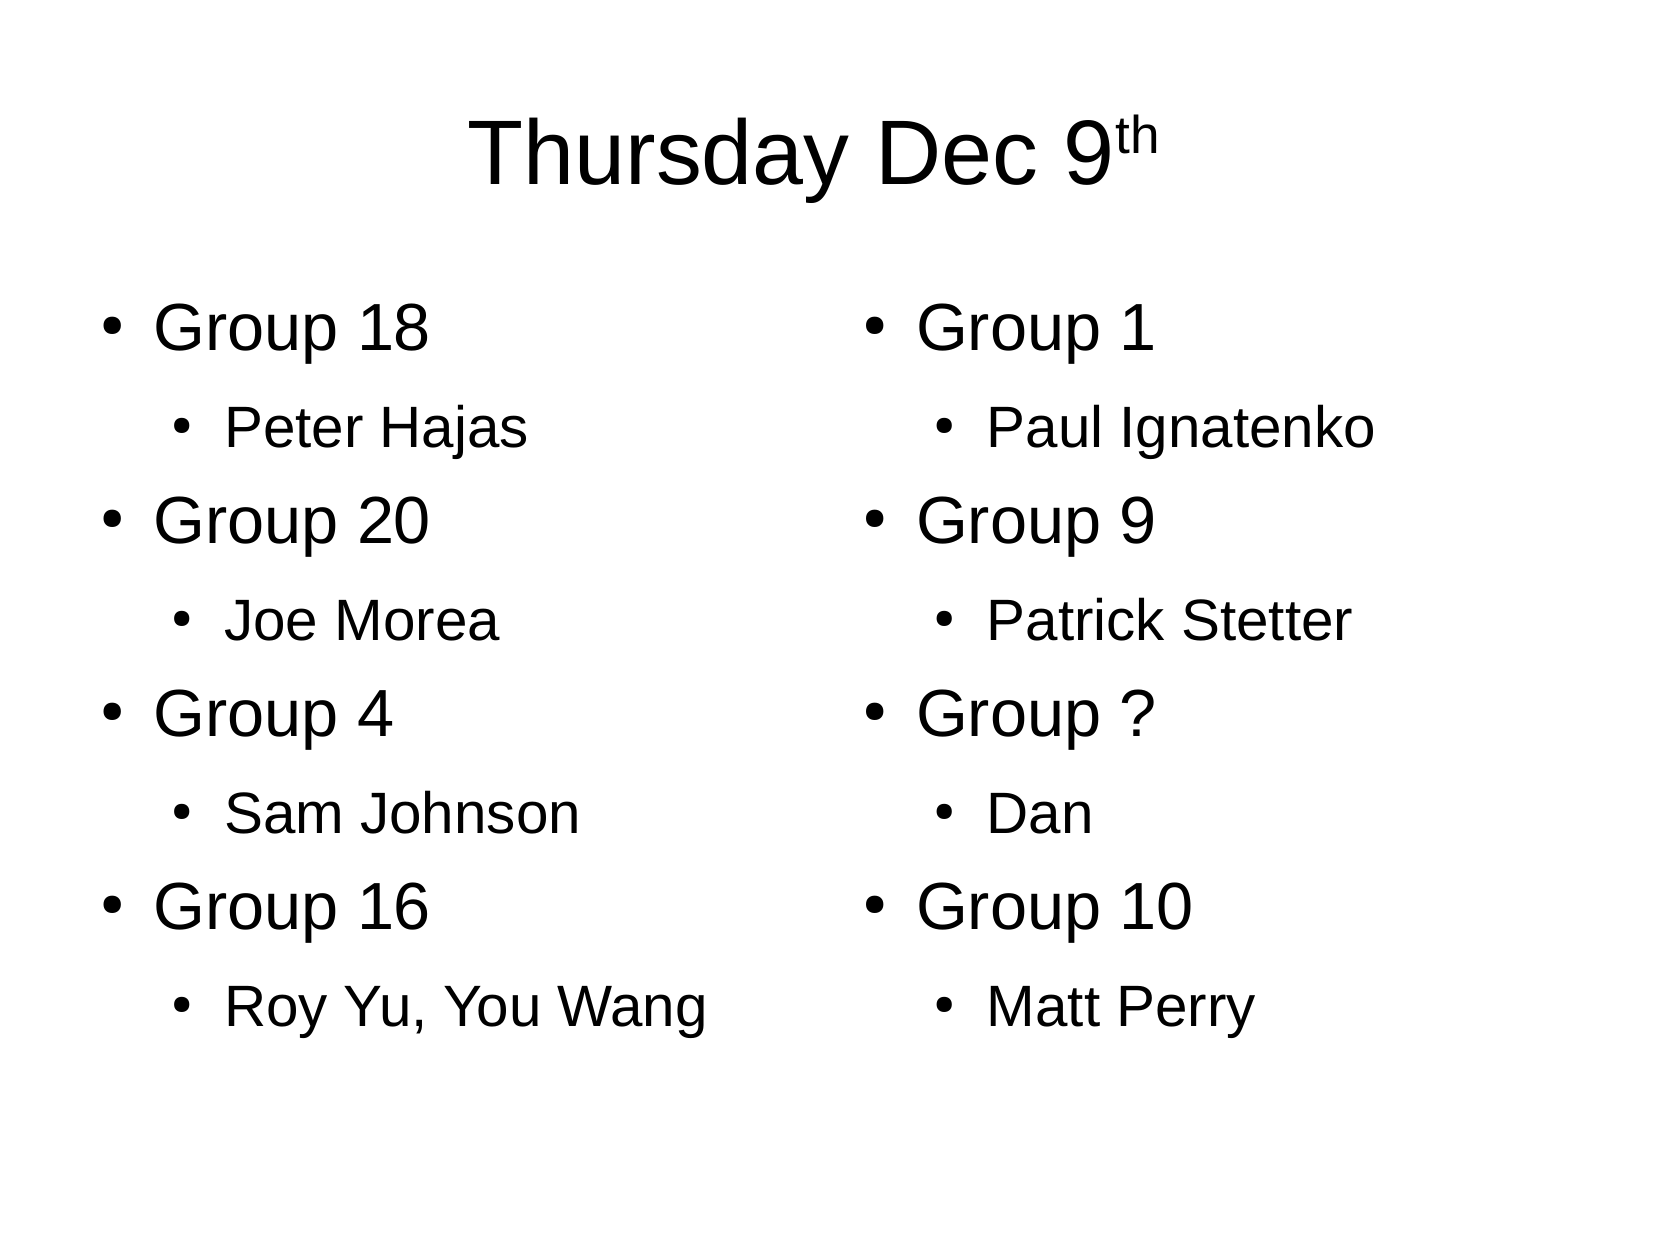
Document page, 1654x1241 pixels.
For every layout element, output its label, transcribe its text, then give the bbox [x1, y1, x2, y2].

list Group 1 Paul Ignatenko Group 9 Patrick Stetter Group ? Dan Group 10 Matt Perry [845, 290, 1572, 1109]
title Thursday Dec 9th [82, 49, 1571, 257]
list Group 18 Peter Hajas Group 20 Joe Morea Group 4 Sam Johnson Group 16 Roy Yu, You Wang [82, 290, 809, 1109]
